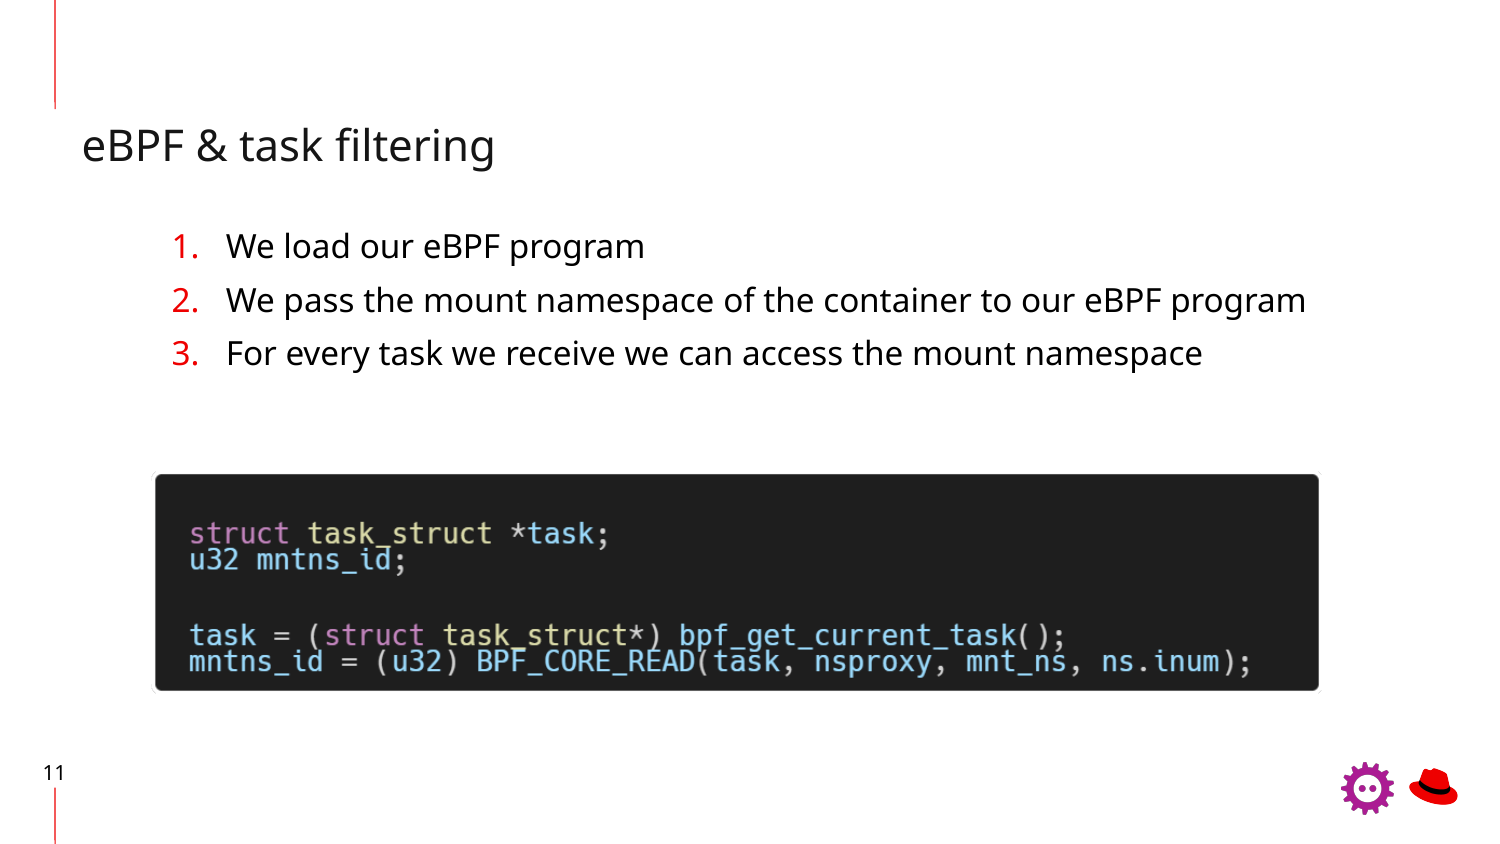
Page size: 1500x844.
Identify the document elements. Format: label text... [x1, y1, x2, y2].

picture [150, 471, 1322, 694]
picture [1341, 762, 1394, 815]
slide_number <number> [20, 774, 89, 788]
title eBPF & task filtering [81, 101, 1044, 153]
picture [1409, 768, 1458, 805]
list We load our eBPF program We pass the mount namespace of the container to our eBPF program For every task we receive we can access the mount namespace [150, 210, 1350, 763]
